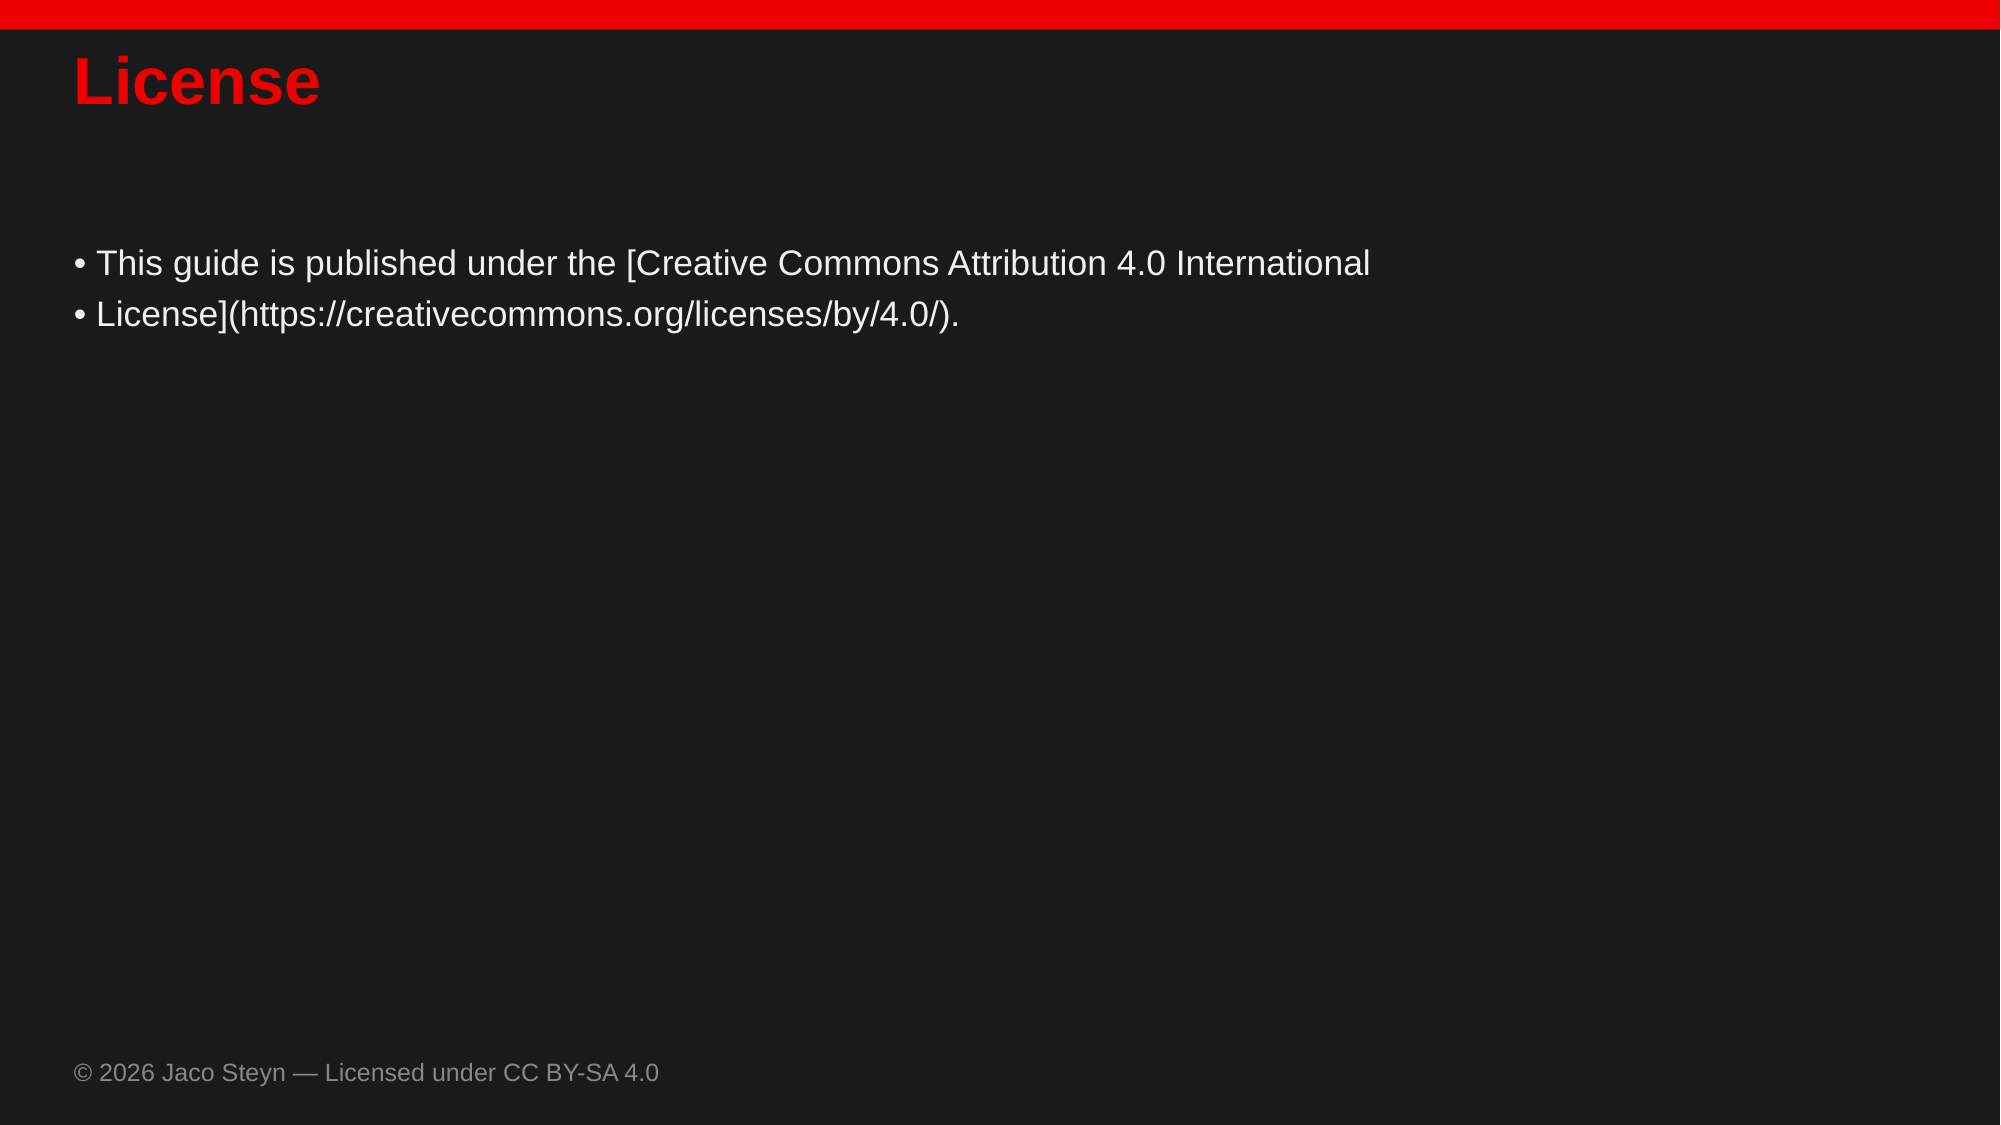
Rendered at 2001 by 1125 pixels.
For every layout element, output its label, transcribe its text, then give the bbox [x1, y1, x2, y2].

text_box License [59, 36, 1942, 208]
text_box [0, 0, 2001, 30]
text_box © 2026 Jaco Steyn — Licensed under CC BY-SA 4.0 [59, 1051, 1942, 1093]
text_box • This guide is published under the [Creative Commons Attribution 4.0 International • License](https://creativecommons.org/licenses/by/4.0/). [59, 236, 1942, 1037]
